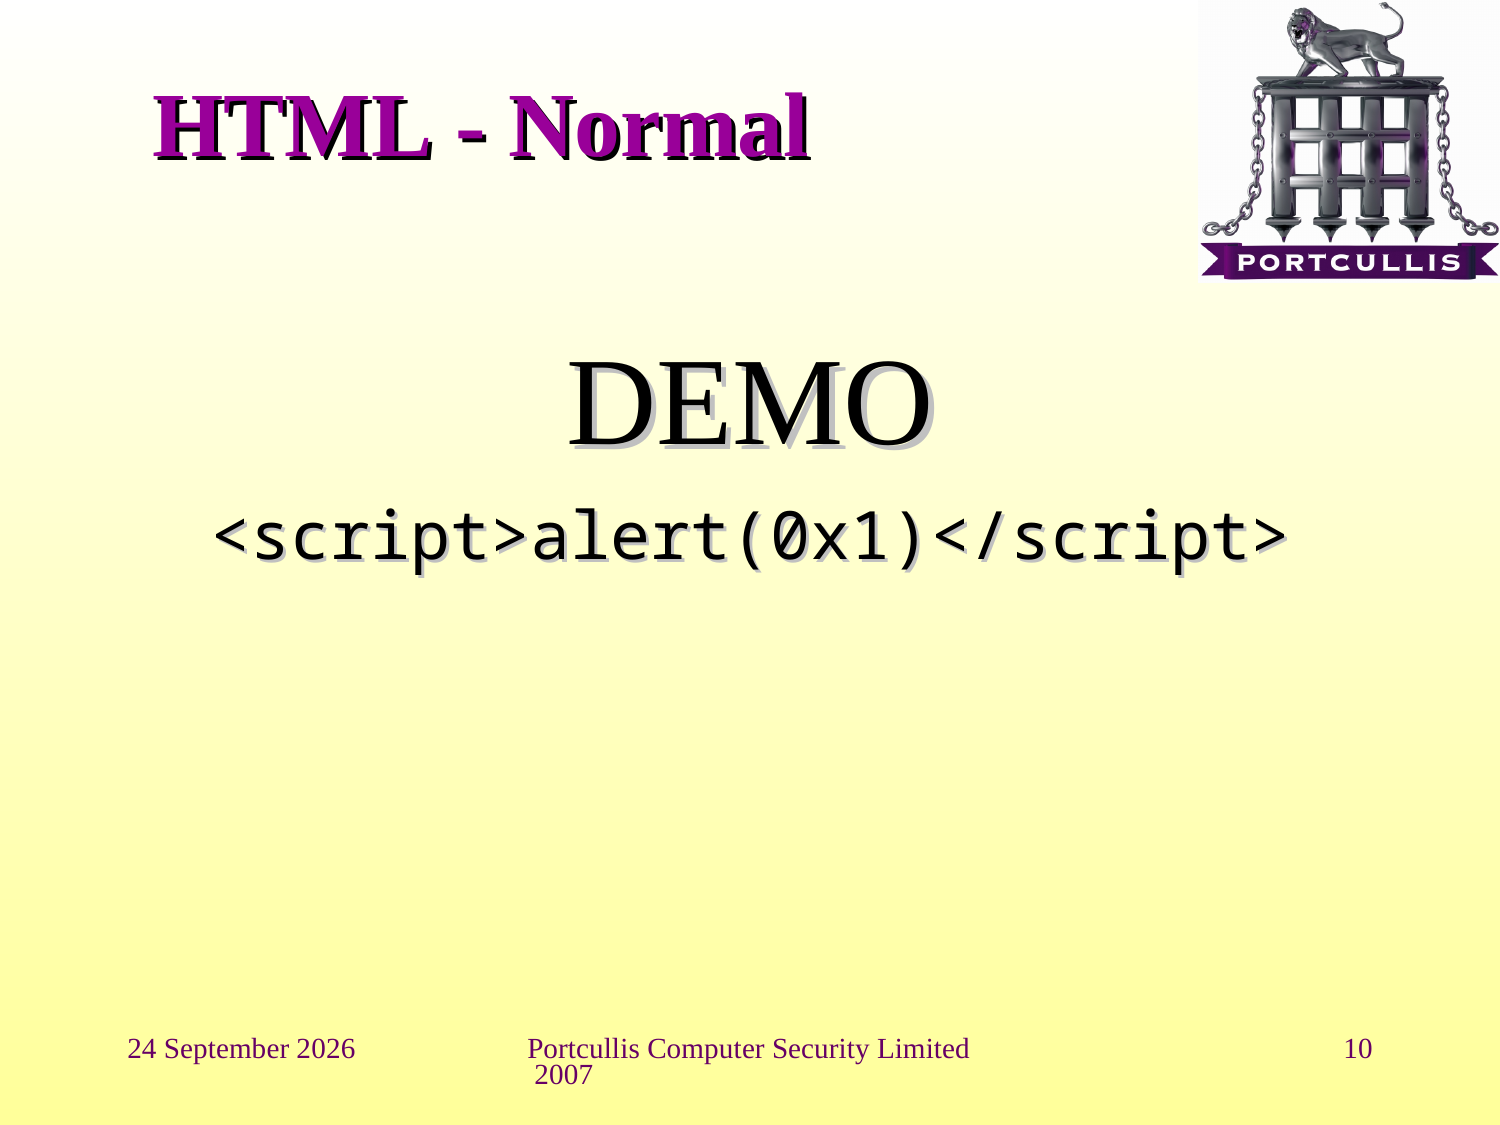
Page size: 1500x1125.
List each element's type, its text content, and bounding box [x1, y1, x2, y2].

picture [1198, 0, 1500, 283]
list DEMO <script>alert(0x1)</script> [112, 324, 1388, 1001]
title HTML - Normal [0, 0, 963, 250]
